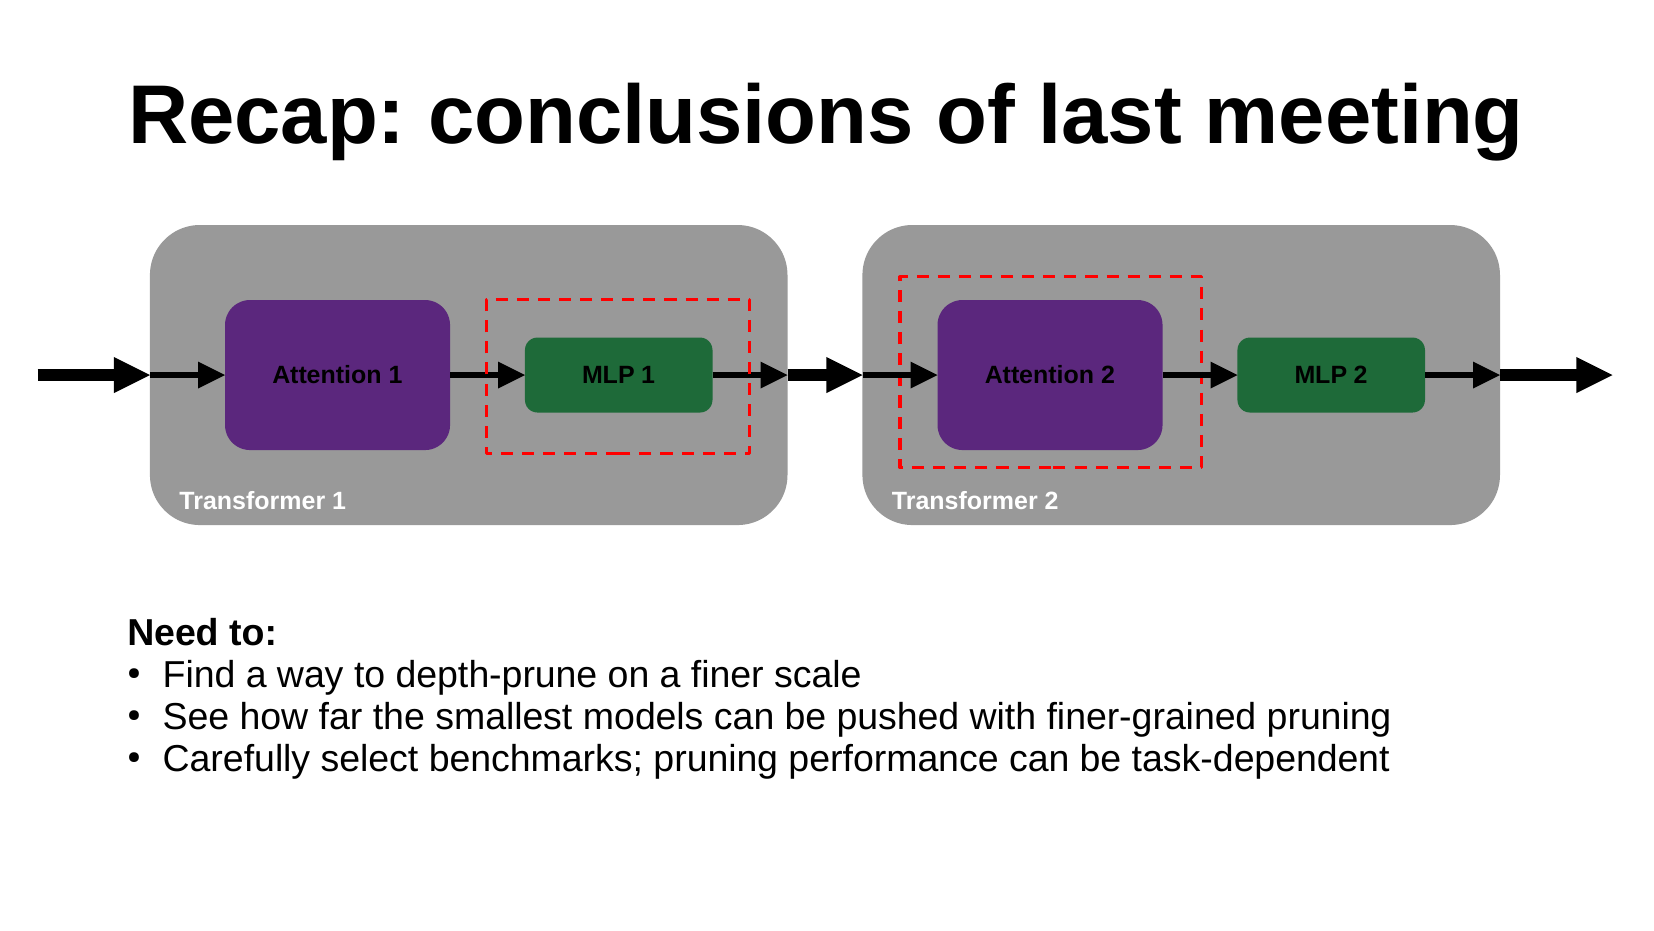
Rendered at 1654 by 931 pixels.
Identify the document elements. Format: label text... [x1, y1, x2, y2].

text_box Attention 1 [225, 300, 451, 451]
text_box Transformer 1 [149, 225, 788, 374]
text_box MLP 2 [1237, 337, 1426, 413]
text_box Transformer 2 [862, 376, 1501, 526]
text_box Transformer 1 [149, 376, 788, 526]
text_box Need to: Find a way to depth-prune on a finer scale See how far the smallest models can be pushed with finer-grained pruning Carefully select benchmarks; pruning performance can be task-dependent [112, 562, 1538, 863]
title Recap: conclusions of last meeting [82, 37, 1571, 193]
text_box MLP 1 [524, 337, 713, 413]
text_box Transformer 2 [862, 225, 1501, 374]
text_box Attention 2 [937, 300, 1163, 451]
